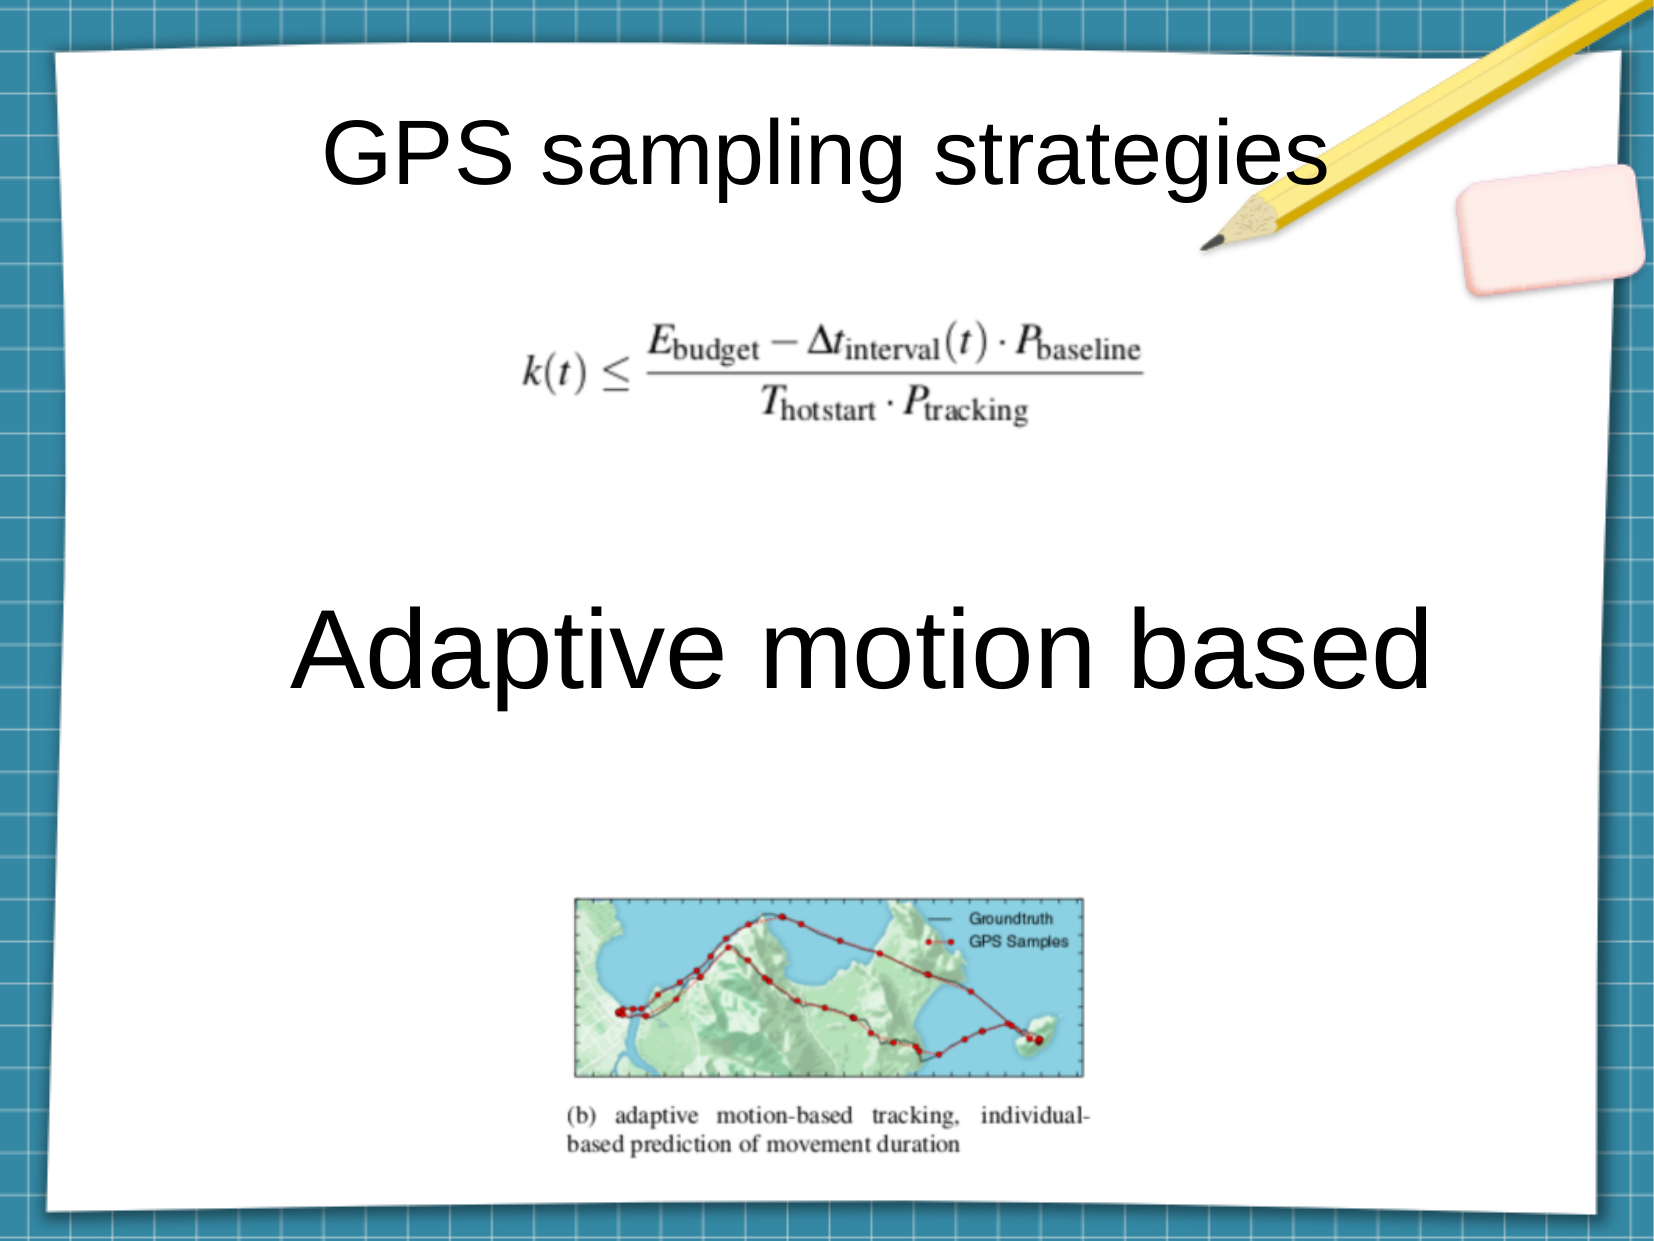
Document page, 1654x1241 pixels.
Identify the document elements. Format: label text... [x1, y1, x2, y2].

picture [0, 0, 1654, 1241]
title GPS sampling strategies [82, 49, 1571, 257]
list Adaptive motion based [82, 290, 1571, 1010]
